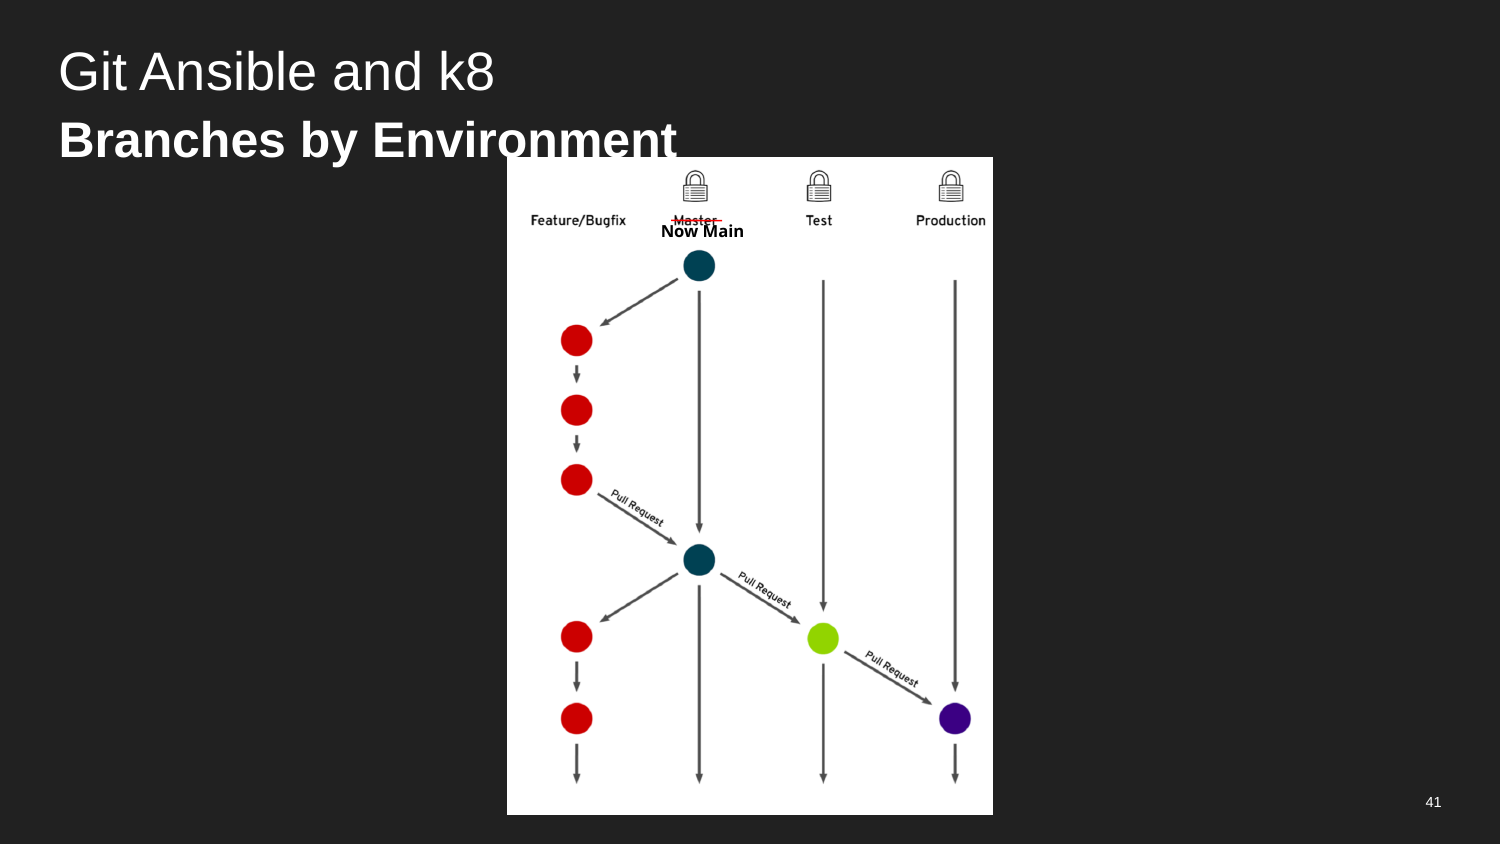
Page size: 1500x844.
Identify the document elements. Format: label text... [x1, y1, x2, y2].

text_box Now Main [645, 206, 771, 257]
title Git Ansible and k8 [58, 36, 1442, 130]
picture [507, 157, 993, 815]
list Branches by Environment [58, 130, 1442, 691]
slide_number 1 [1392, 793, 1442, 815]
